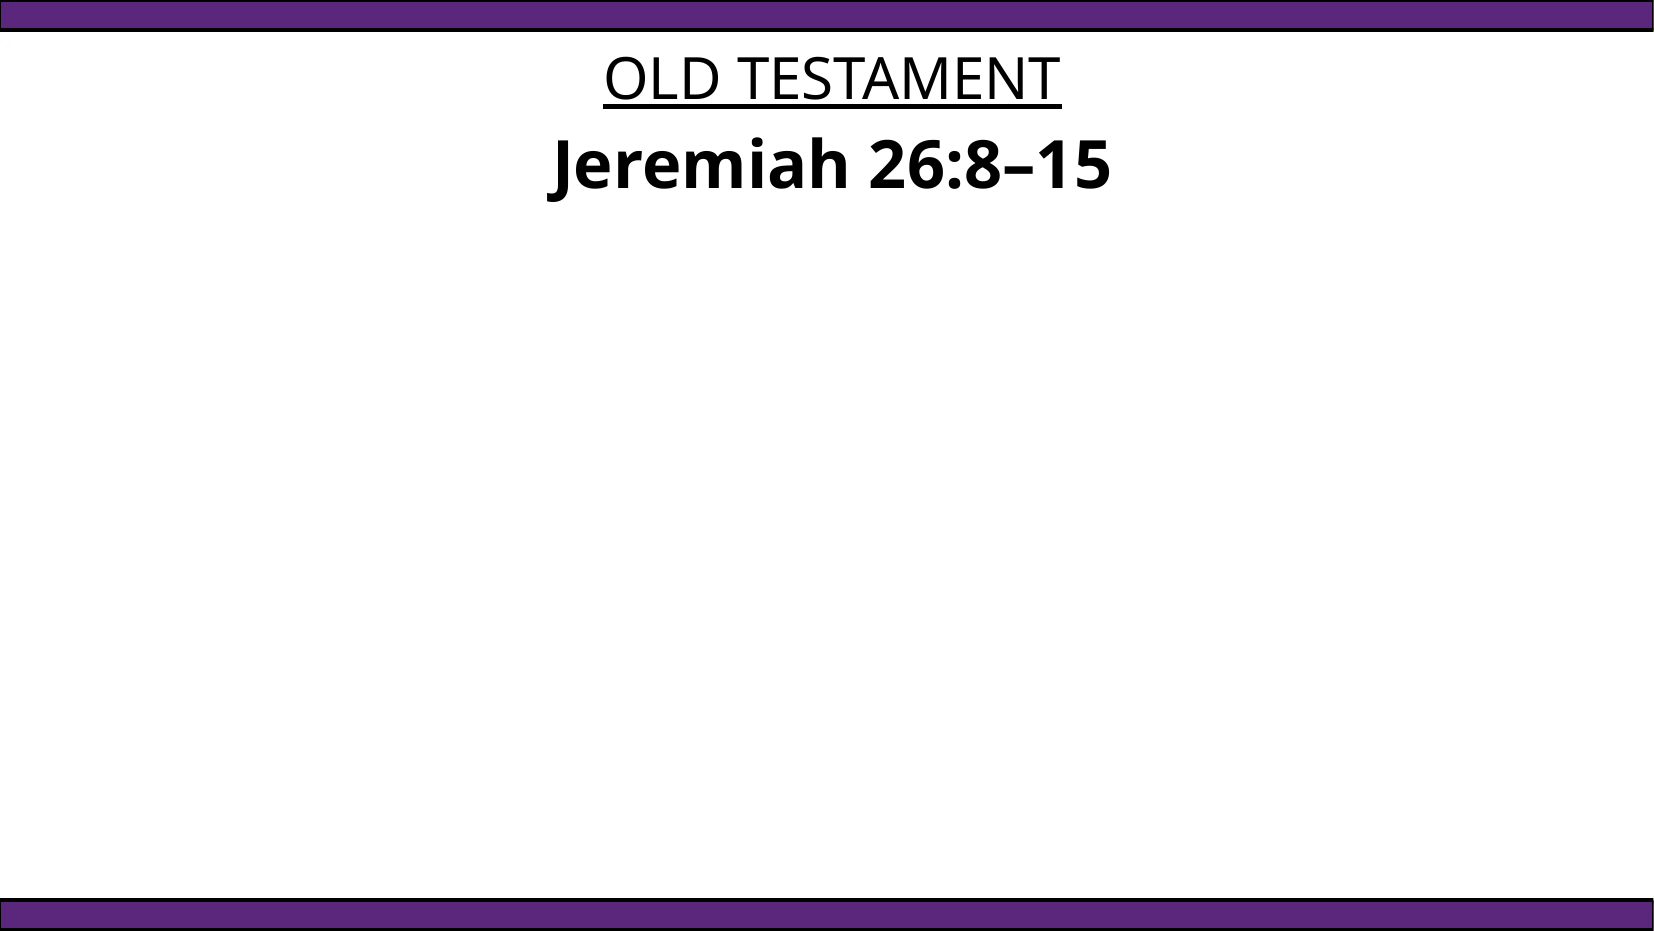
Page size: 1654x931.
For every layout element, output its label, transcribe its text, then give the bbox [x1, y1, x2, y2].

picture [0, 31, 1654, 900]
text_box [0, 900, 1654, 931]
text_box [0, 0, 1654, 31]
text_box OLD TESTAMENT Jeremiah 26:8–15 [60, 30, 1606, 226]
